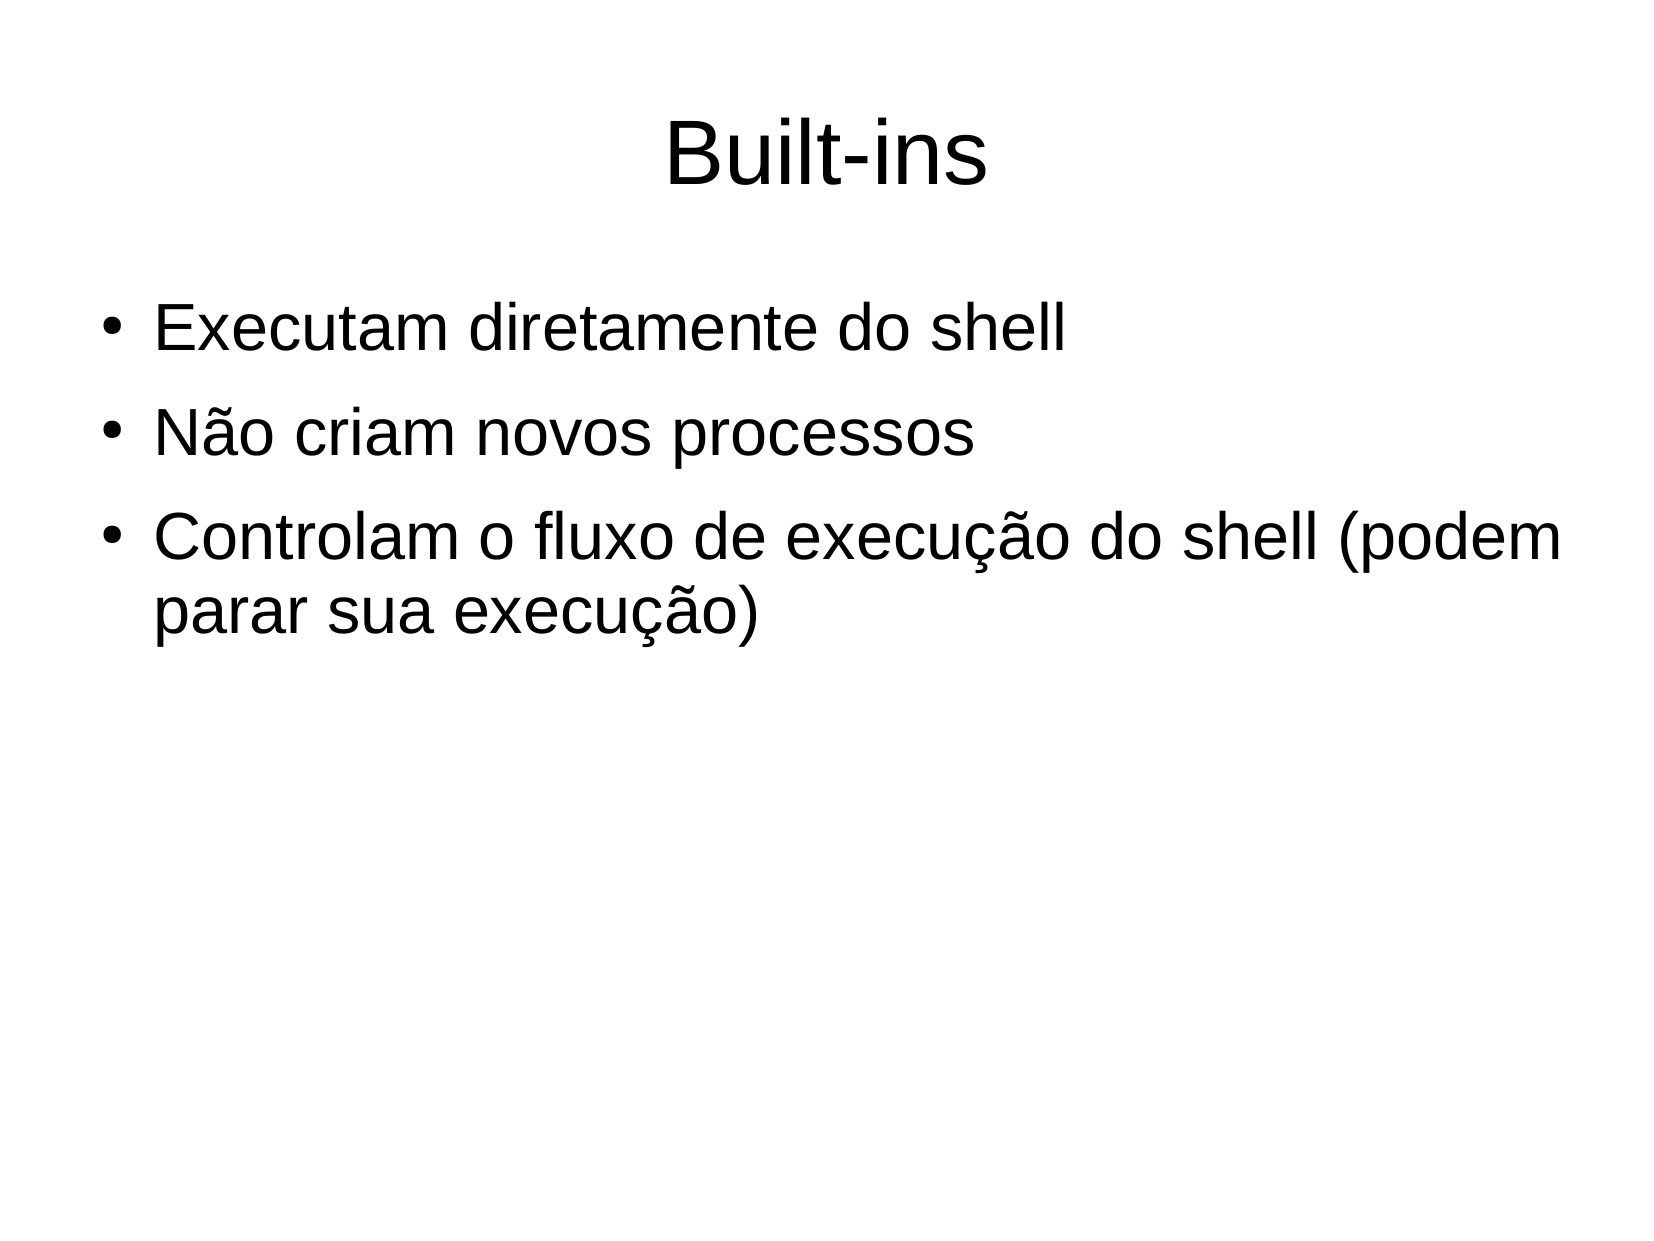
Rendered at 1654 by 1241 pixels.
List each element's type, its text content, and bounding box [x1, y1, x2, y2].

list Executam diretamente do shell Não criam novos processos Controlam o fluxo de execução do shell (podem parar sua execução) [82, 290, 1571, 1109]
title Built-ins [82, 49, 1571, 257]
